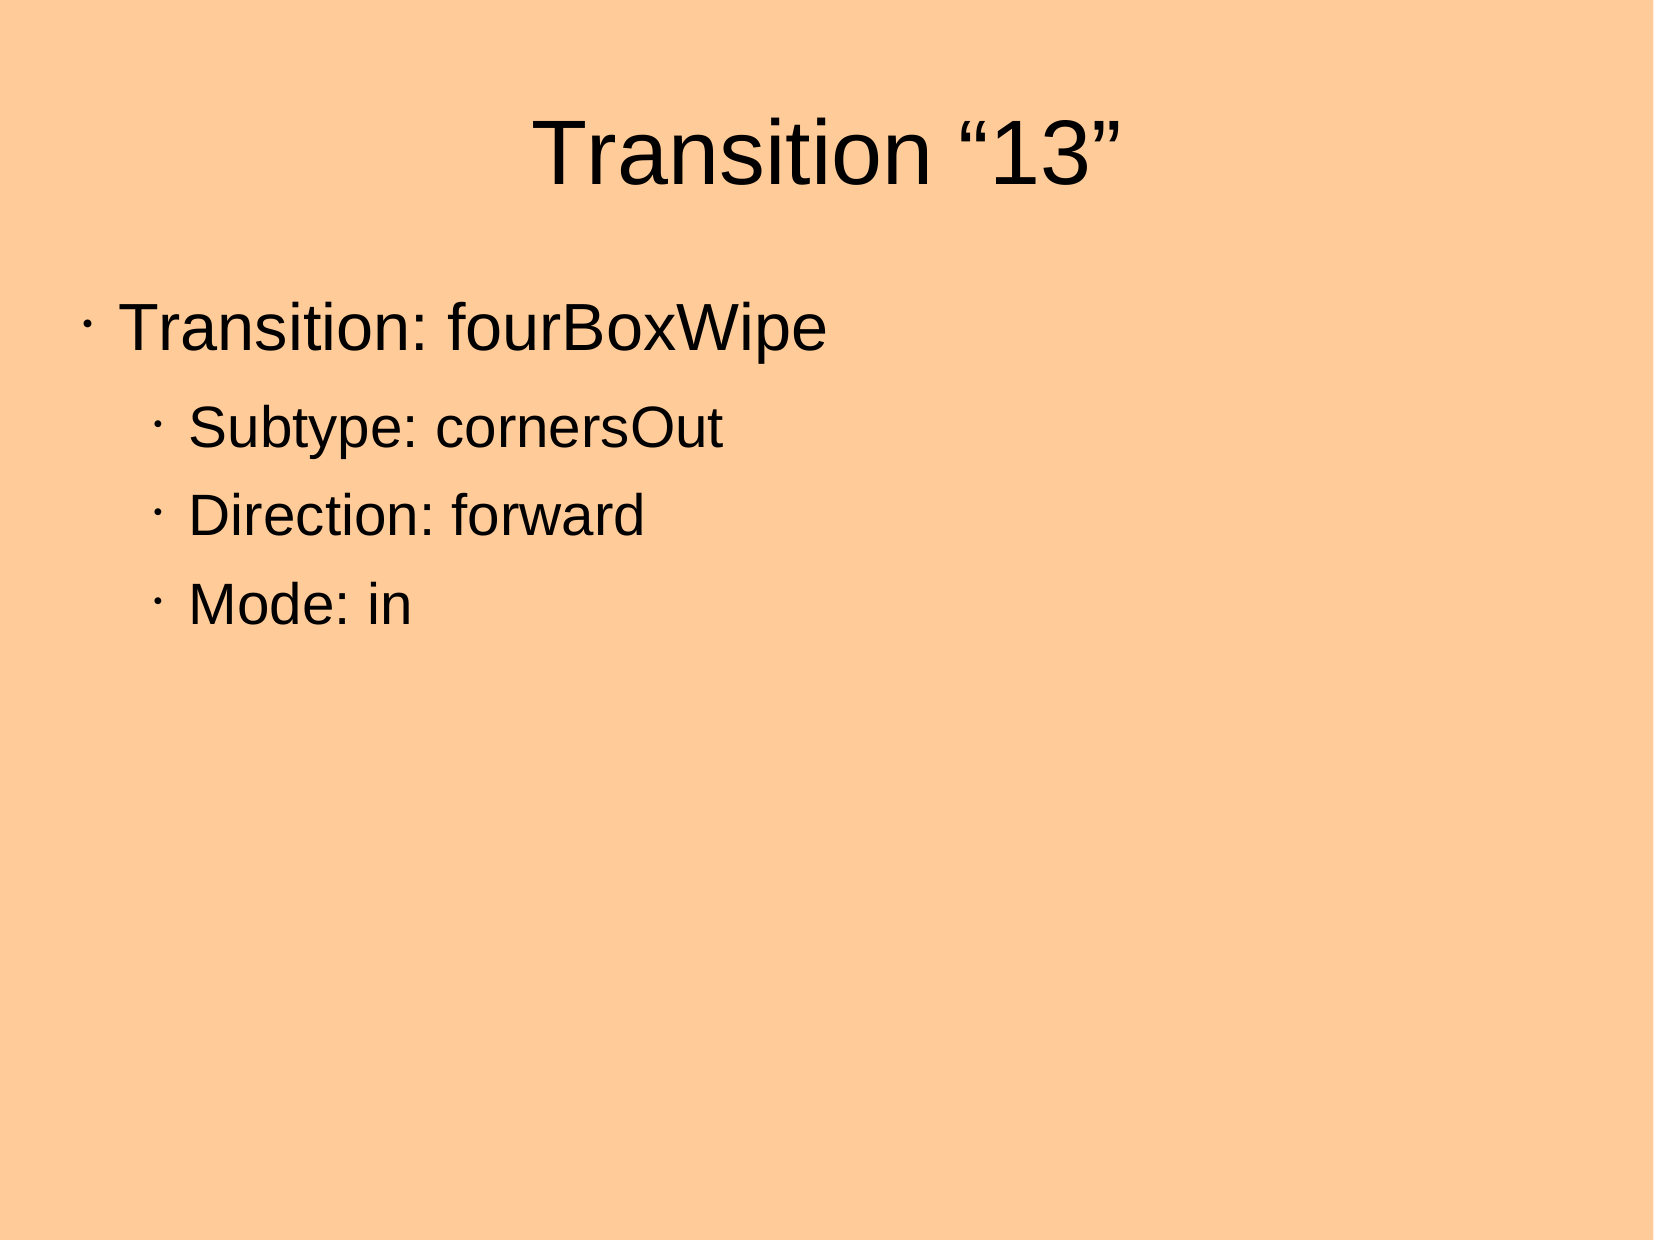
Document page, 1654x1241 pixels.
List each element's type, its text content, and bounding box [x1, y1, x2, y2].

list Transition: fourBoxWipe Subtype: cornersOut Direction: forward Mode: in [82, 290, 1571, 1080]
title Transition “13” [82, 49, 1571, 257]
